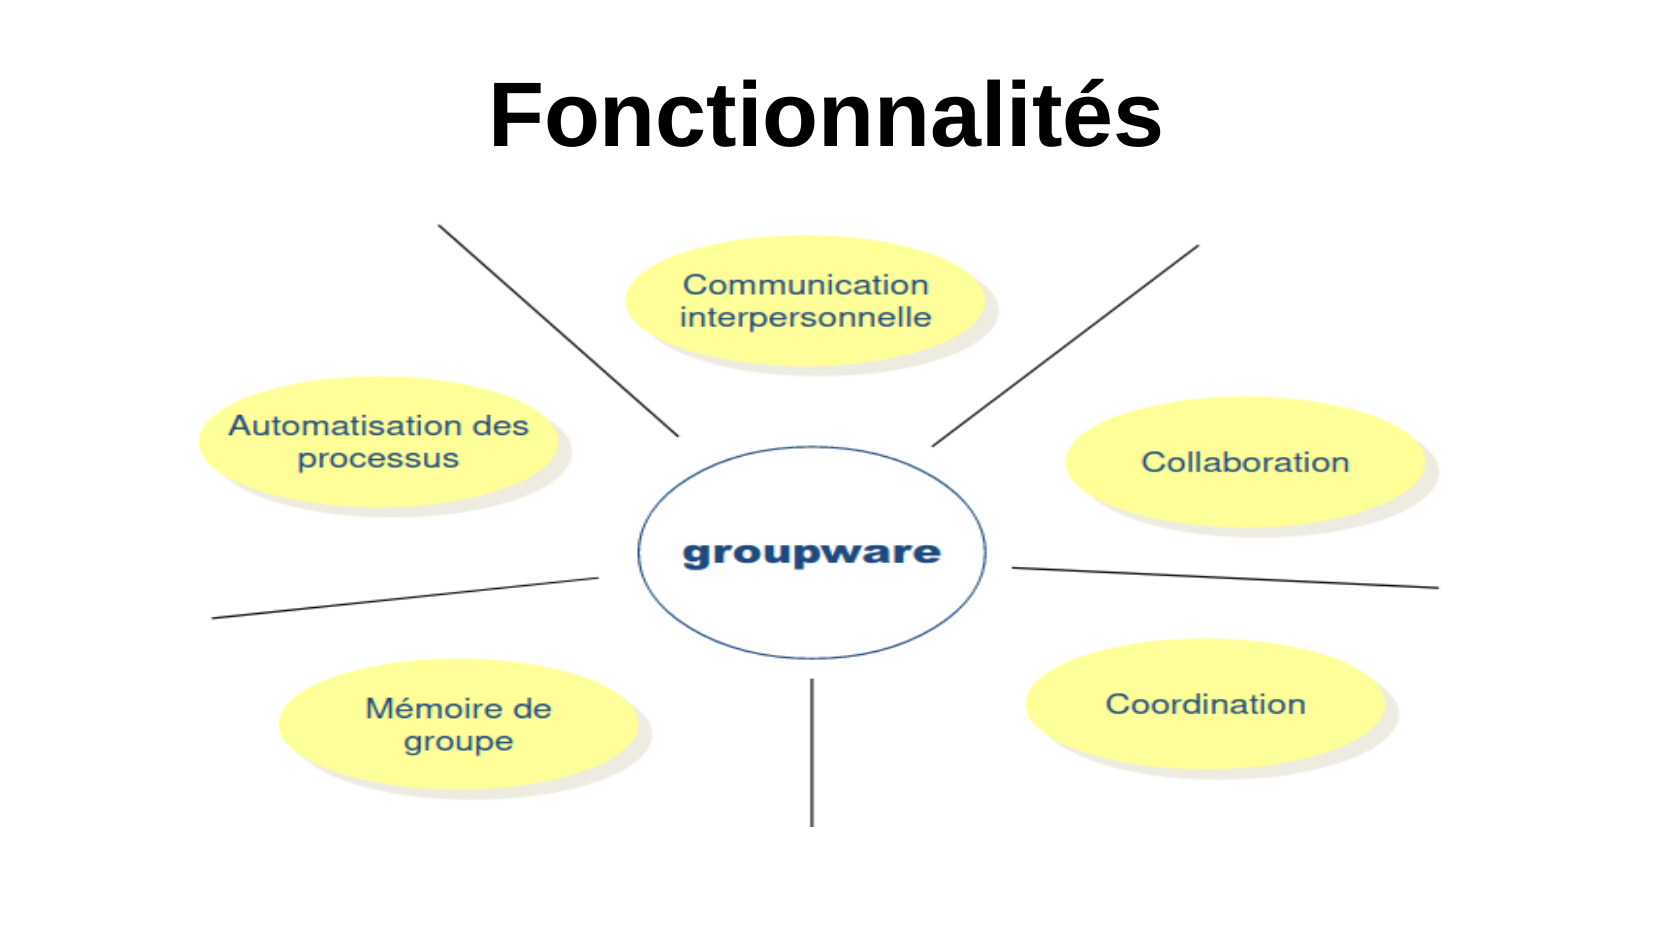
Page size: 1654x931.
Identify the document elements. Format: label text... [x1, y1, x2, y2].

title Fonctionnalités [82, 37, 1571, 193]
picture [70, 217, 1501, 827]
